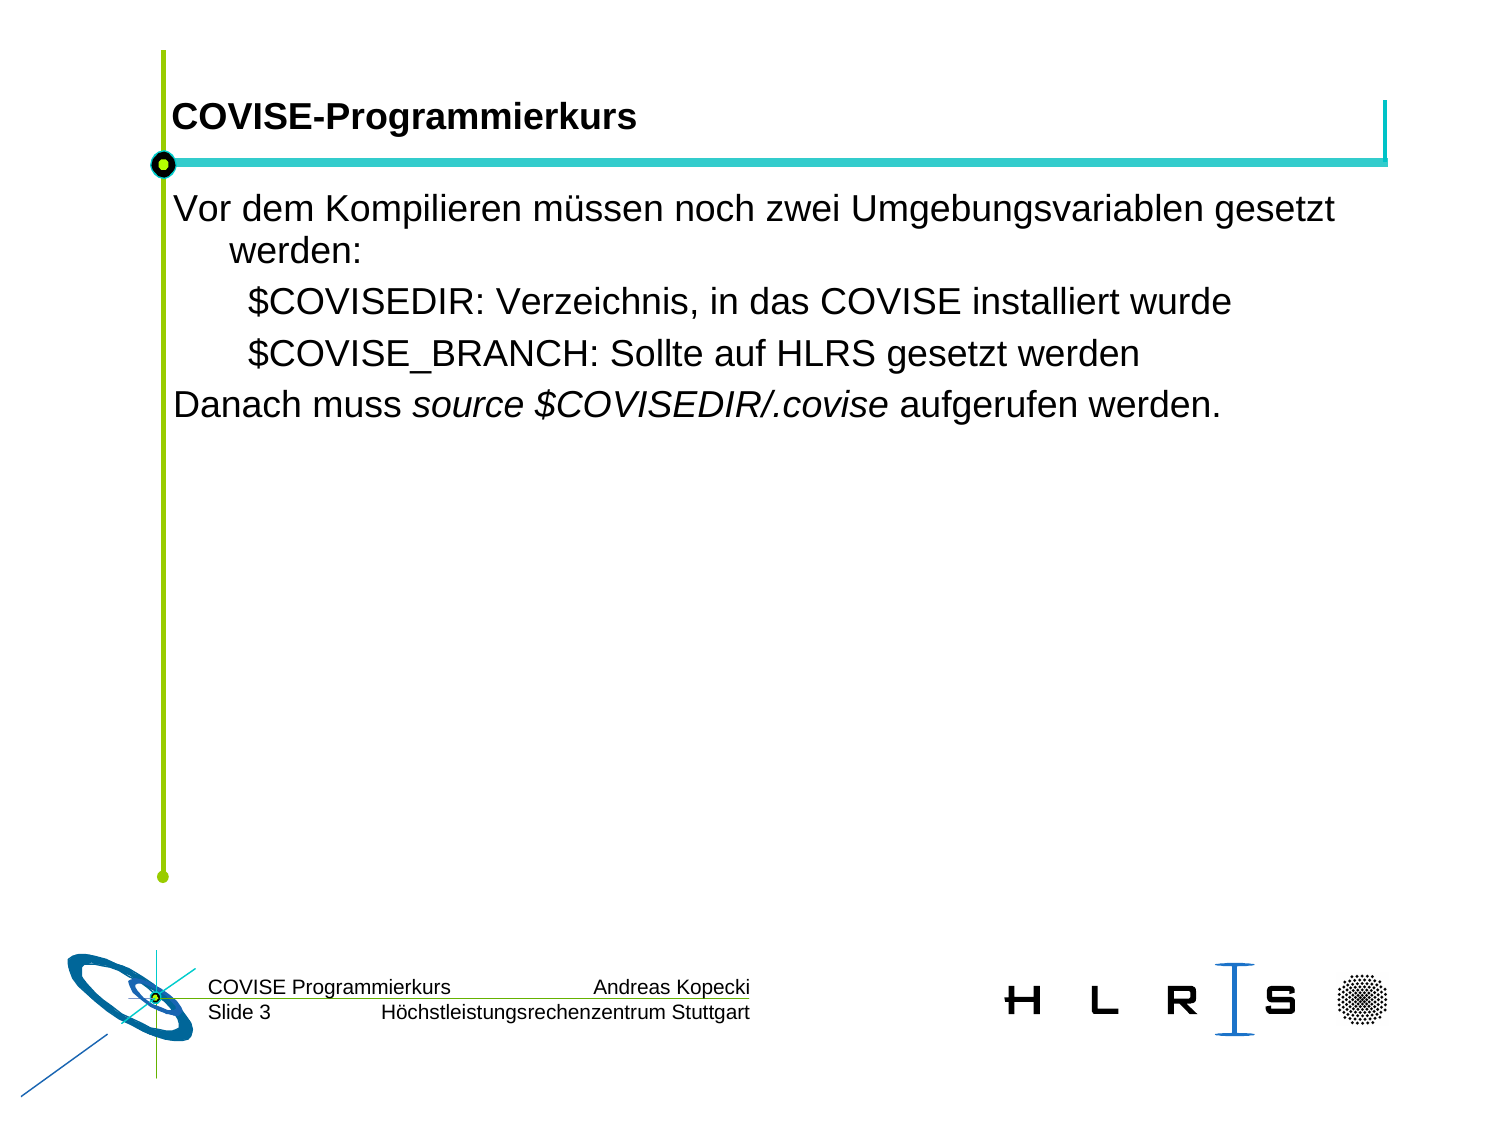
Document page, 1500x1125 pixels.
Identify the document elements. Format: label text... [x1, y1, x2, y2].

list Vor dem Kompilieren müssen noch zwei Umgebungsvariablen gesetzt werden: $COVISEDIR: Verzeichnis, in das COVISE installiert wurde $COVISE_BRANCH: Sollte auf HLRS gesetzt werden Danach muss source $COVISEDIR/.covise aufgerufen werden. [173, 187, 1388, 938]
title COVISE-Programmierkurs [171, 83, 1386, 149]
